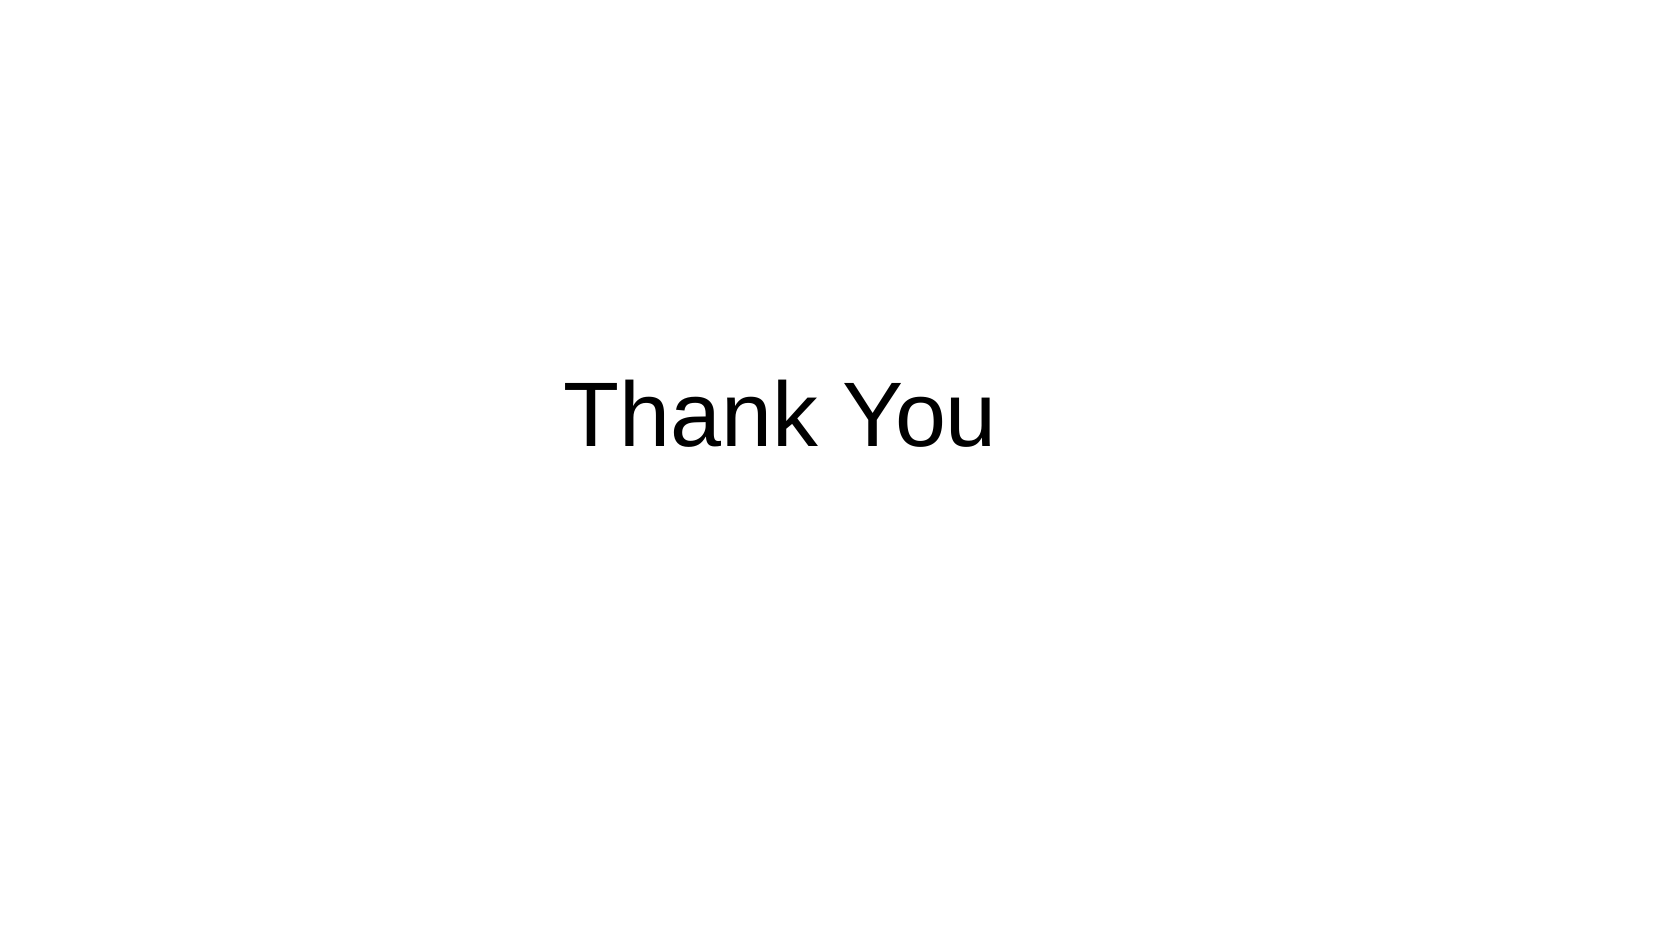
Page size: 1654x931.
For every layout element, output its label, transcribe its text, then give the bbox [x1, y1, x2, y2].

text_box [262, 351, 1463, 451]
title Thank You [49, 337, 1538, 493]
